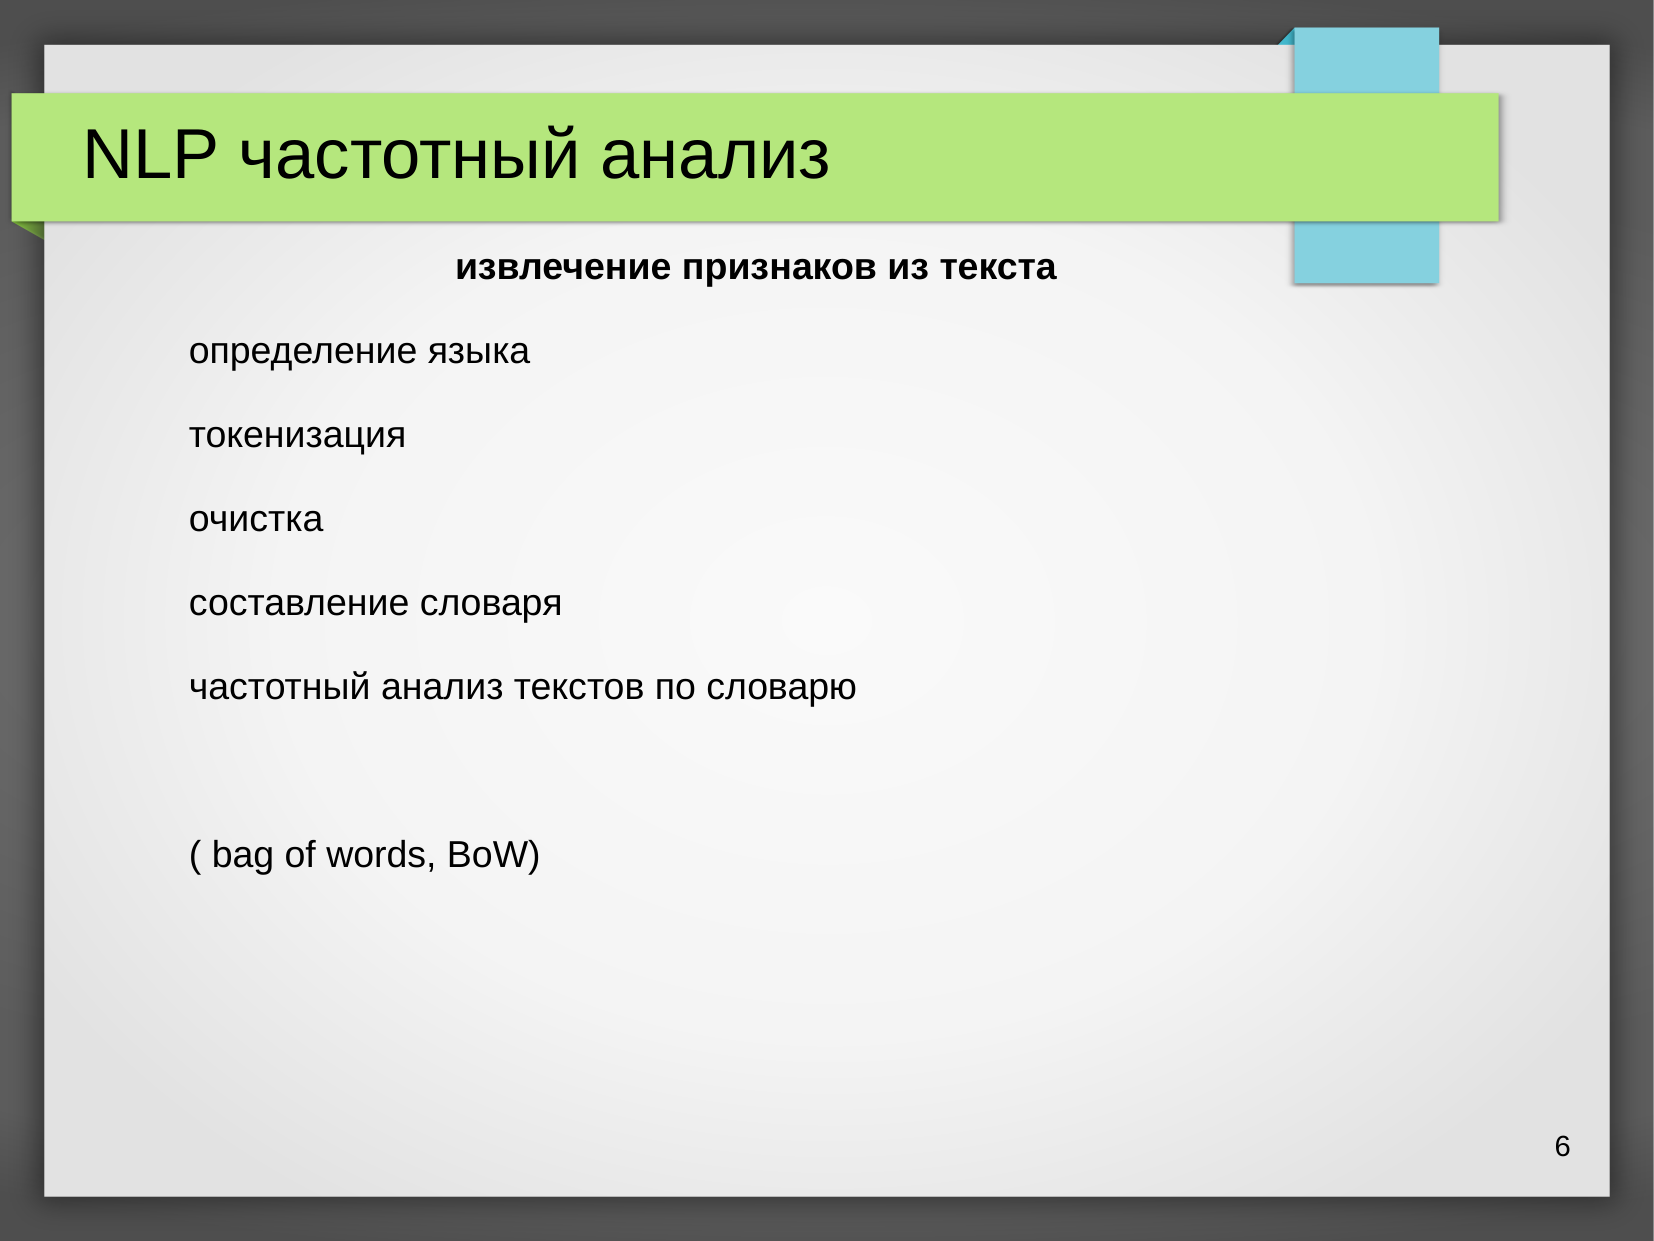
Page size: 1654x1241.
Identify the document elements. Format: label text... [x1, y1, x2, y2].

text_box извлечение признаков из текста определение языка токенизация очистка составление словаря частотный анализ текстов по словарю ( bag of words, BoW) [188, 245, 1323, 960]
title NLP частотный анализ [82, 113, 1406, 194]
picture [0, 0, 1654, 1241]
